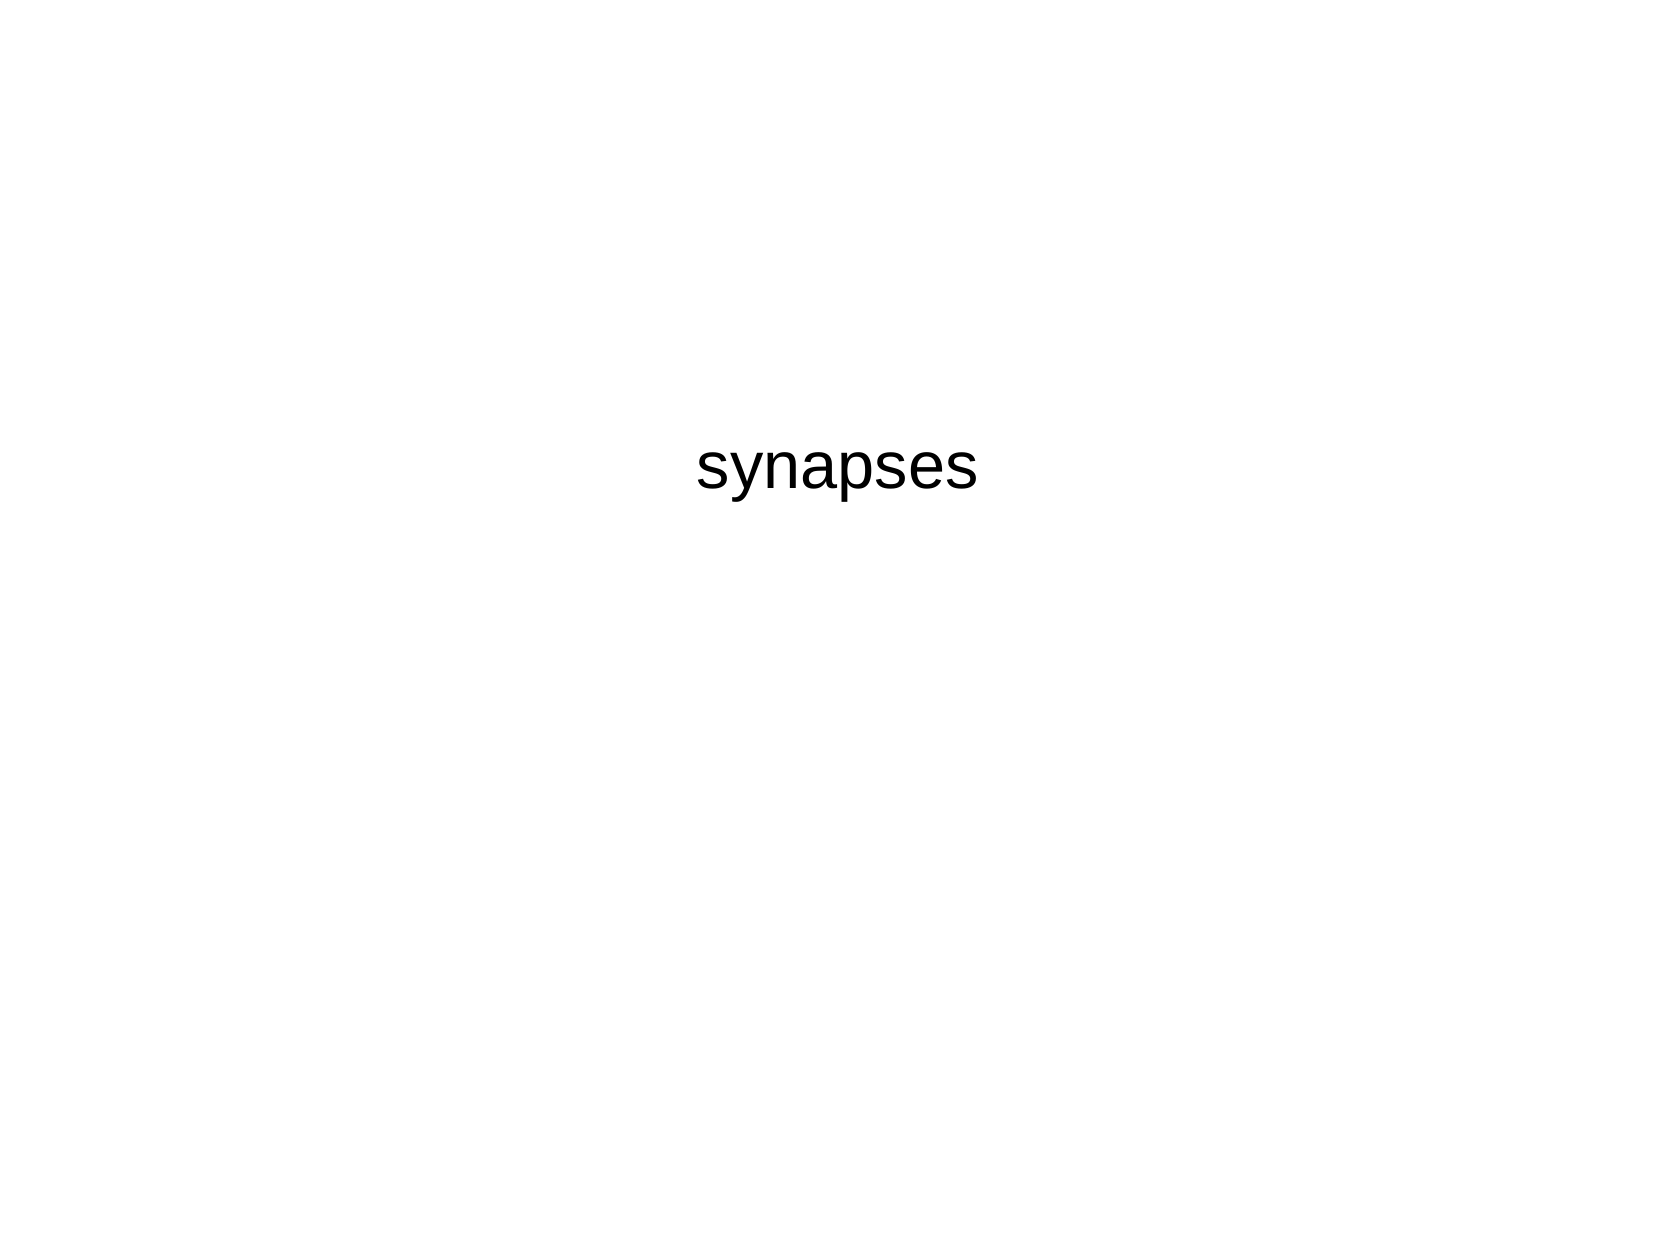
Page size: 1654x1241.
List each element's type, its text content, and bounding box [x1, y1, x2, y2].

subtitle synapses [22, 19, 1654, 1166]
